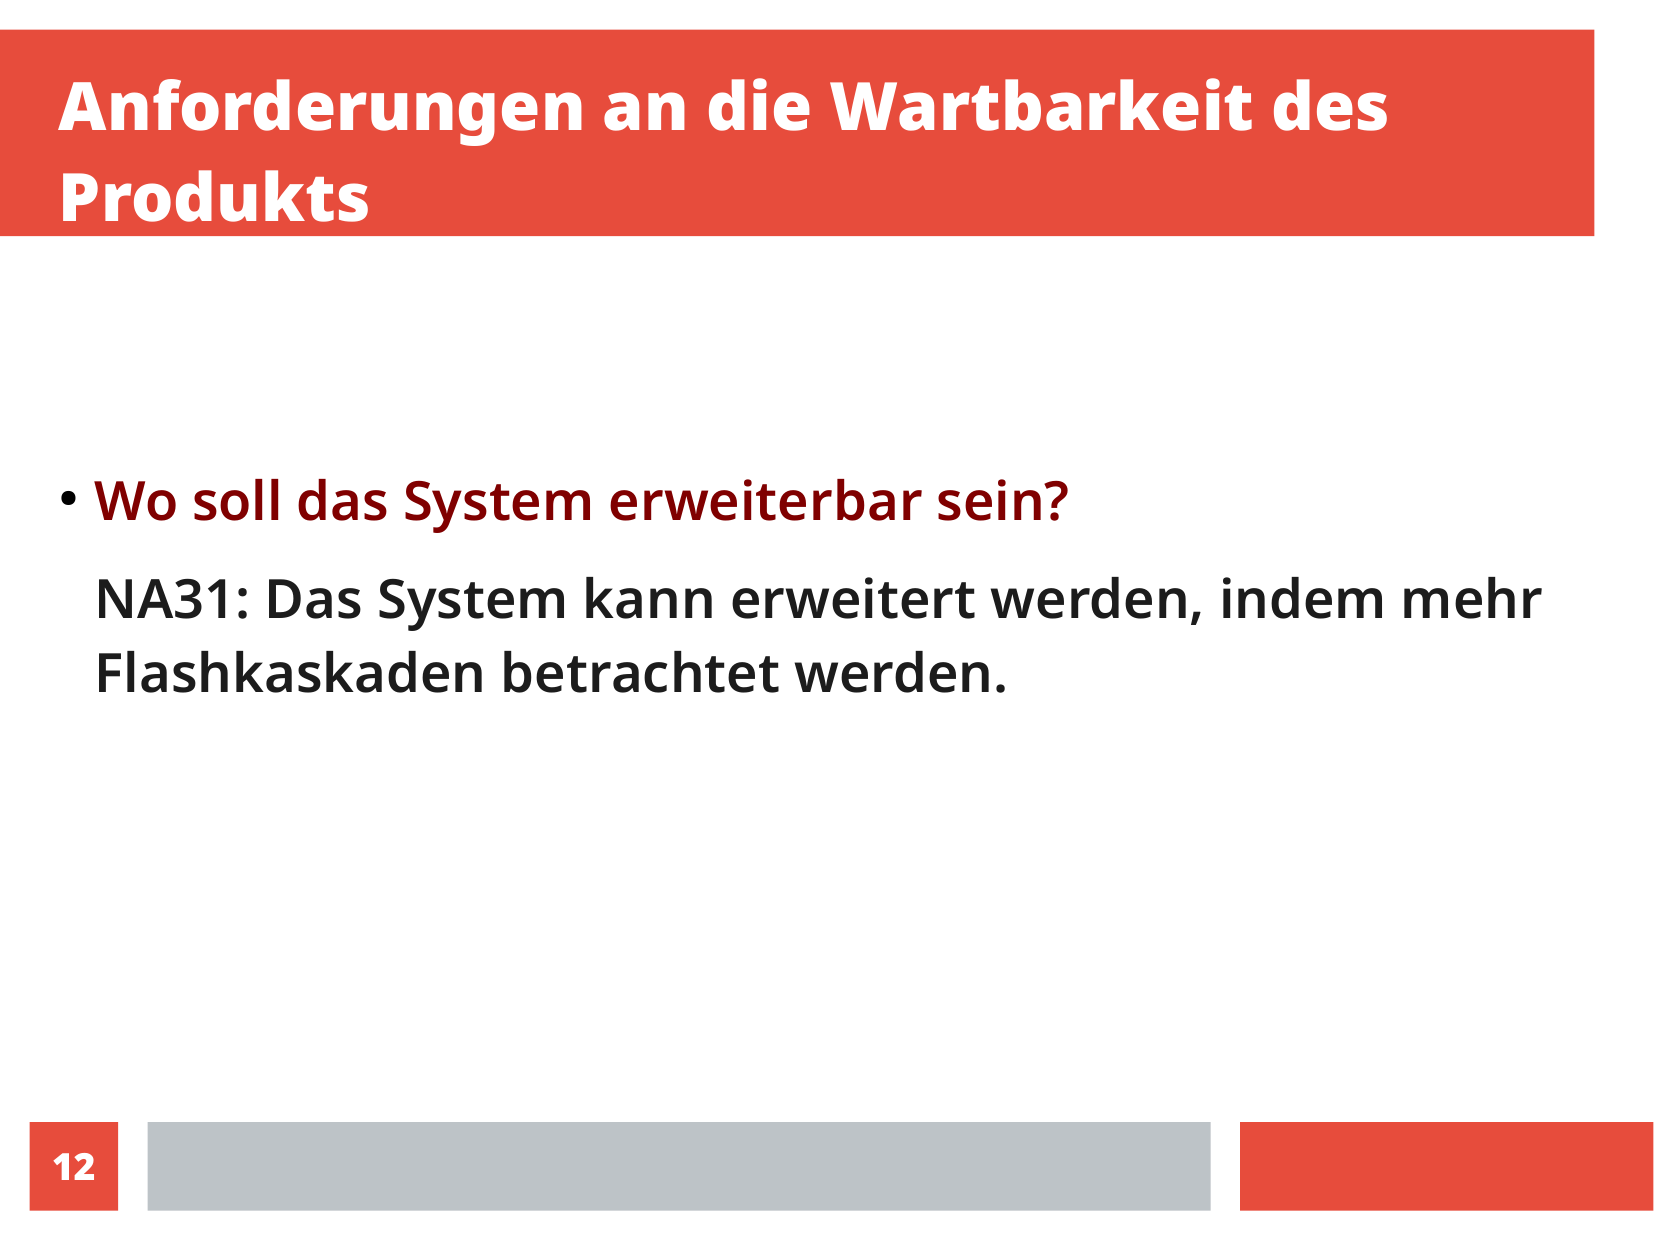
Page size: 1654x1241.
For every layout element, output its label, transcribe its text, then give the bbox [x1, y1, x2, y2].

list Wo soll das System erweiterbar sein? NA31: Das System kann erweitert werden, indem mehr Flashkaskaden betrachtet werden. [59, 462, 1565, 1093]
title Anforderungen an die Wartbarkeit des Produkts [59, 59, 1595, 207]
